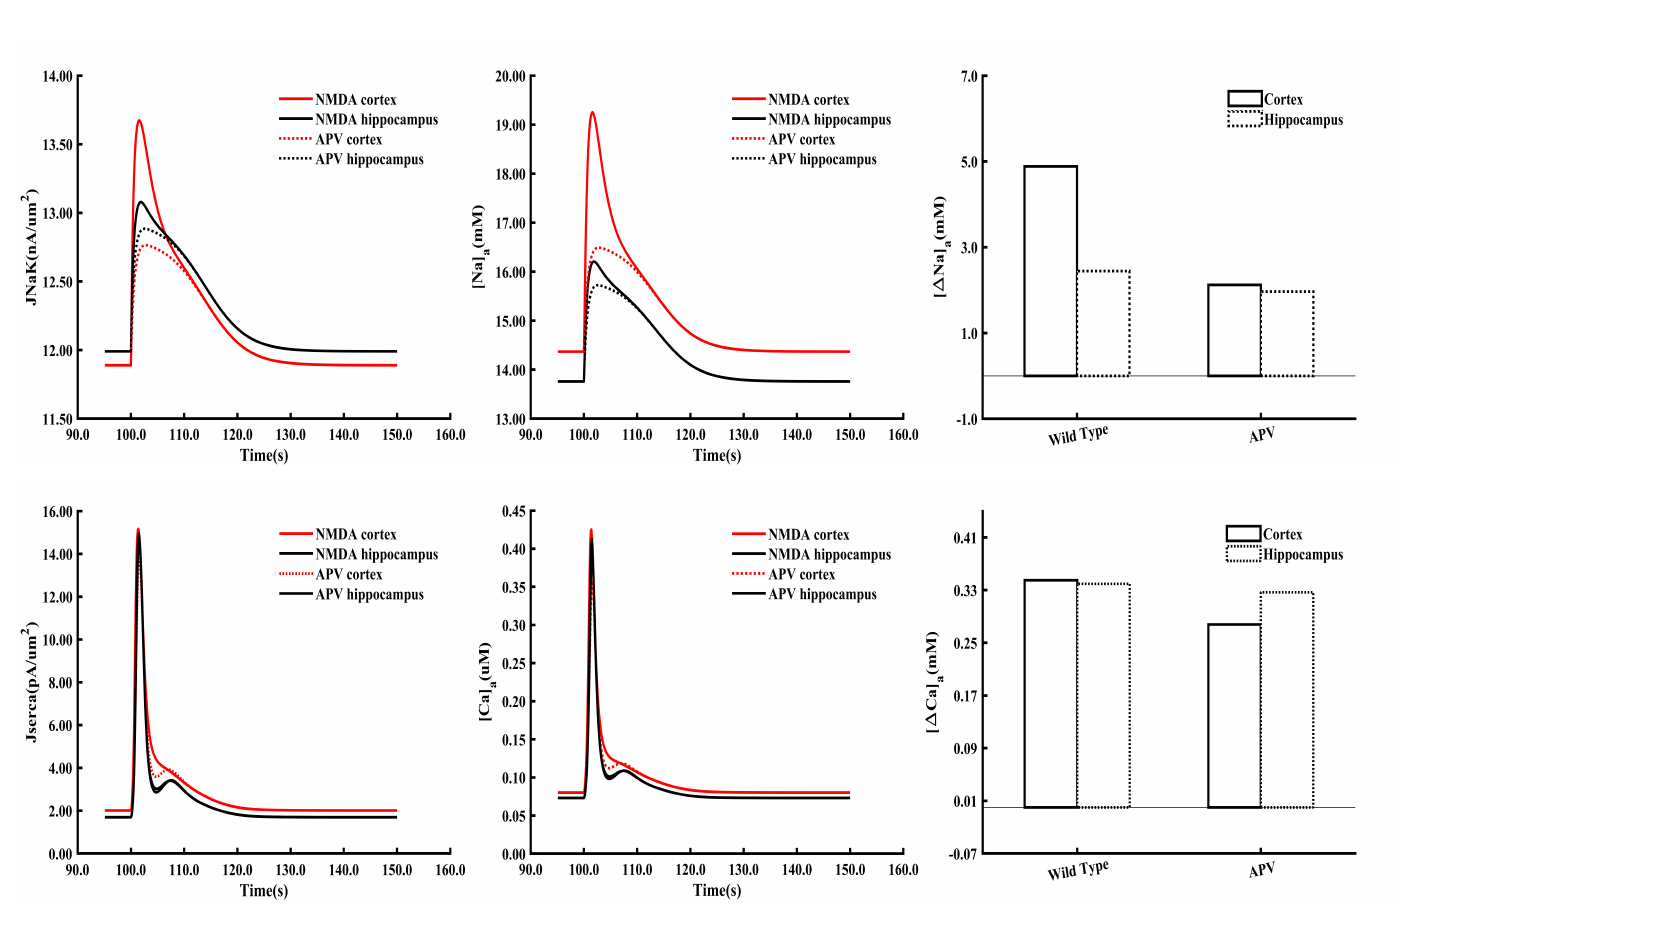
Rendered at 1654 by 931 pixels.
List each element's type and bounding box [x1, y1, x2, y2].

picture [15, 479, 1401, 901]
picture [15, 44, 1401, 466]
